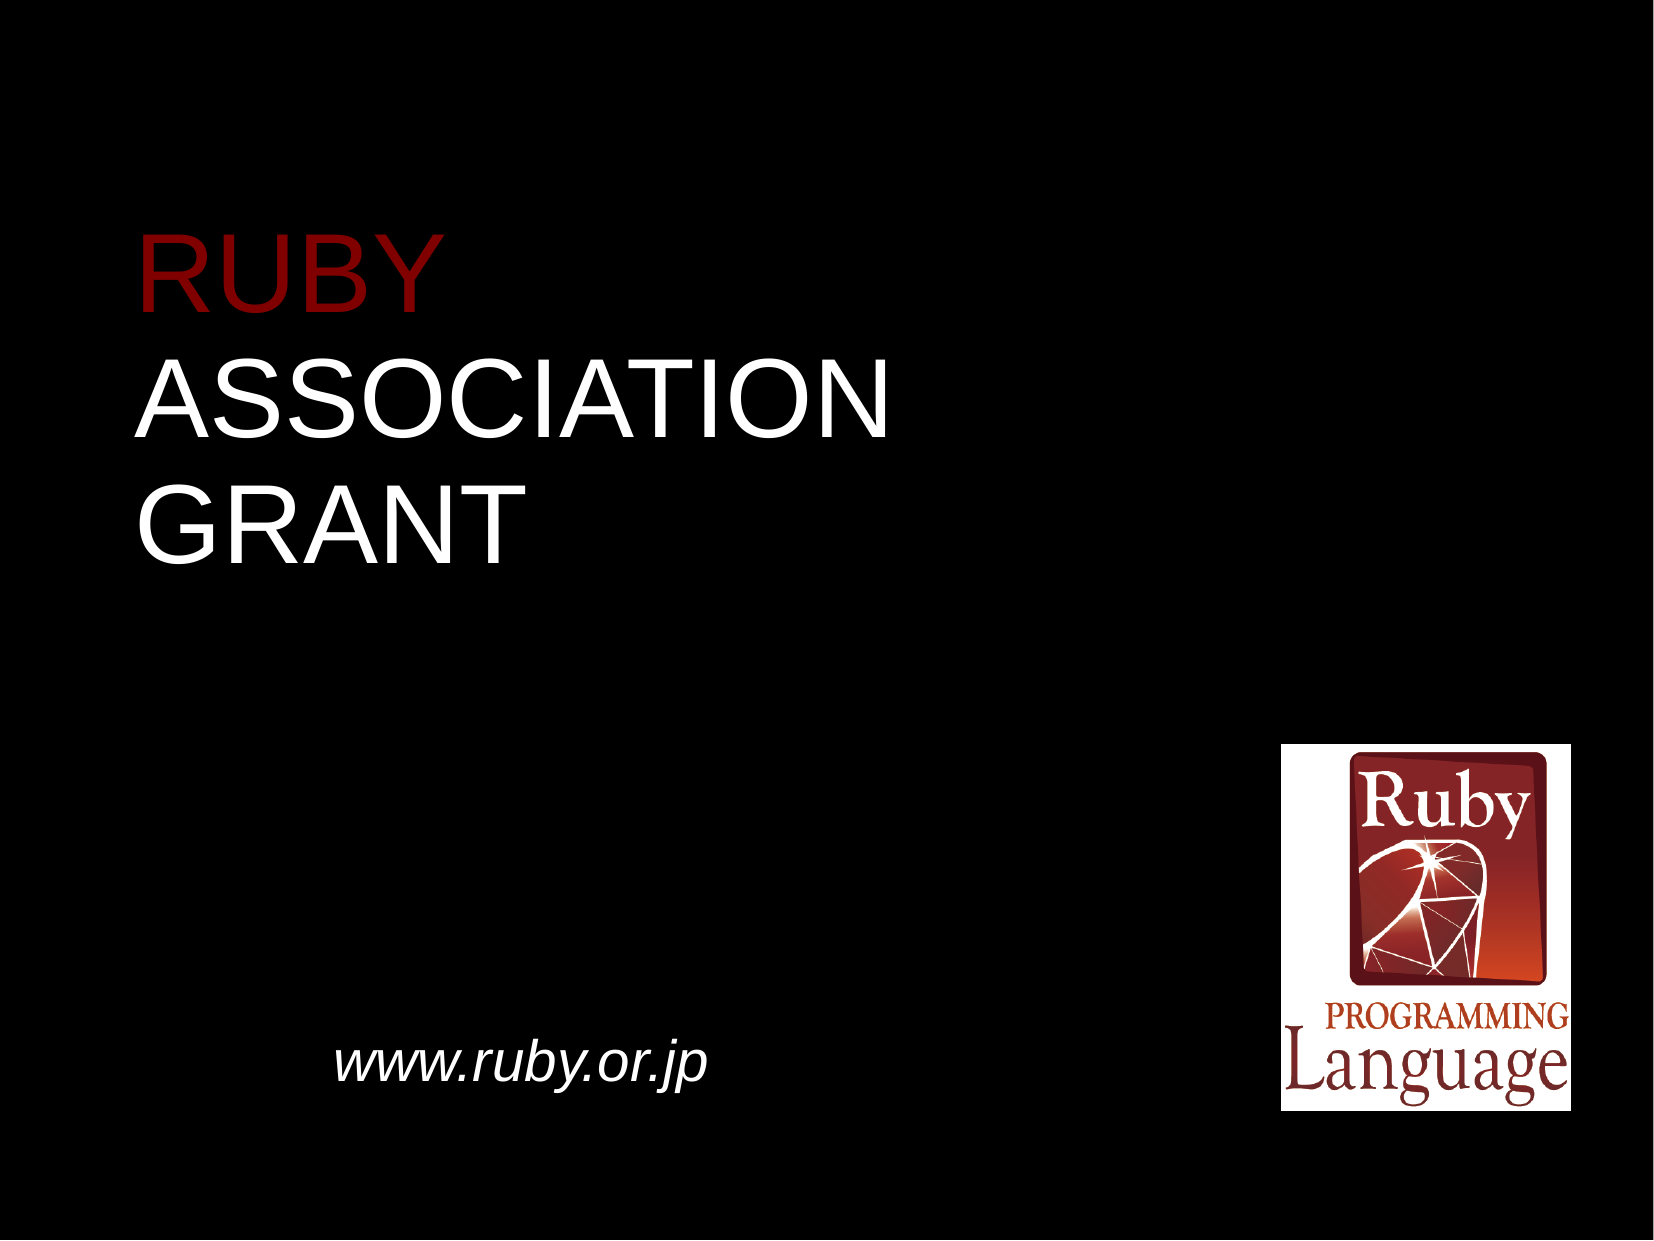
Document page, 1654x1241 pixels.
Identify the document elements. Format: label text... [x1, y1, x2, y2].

text_box www.ruby.or.jp [312, 1015, 1034, 1123]
text_box RUBY ASSOCIATION GRANT [94, 153, 1583, 756]
picture [1281, 744, 1571, 1111]
